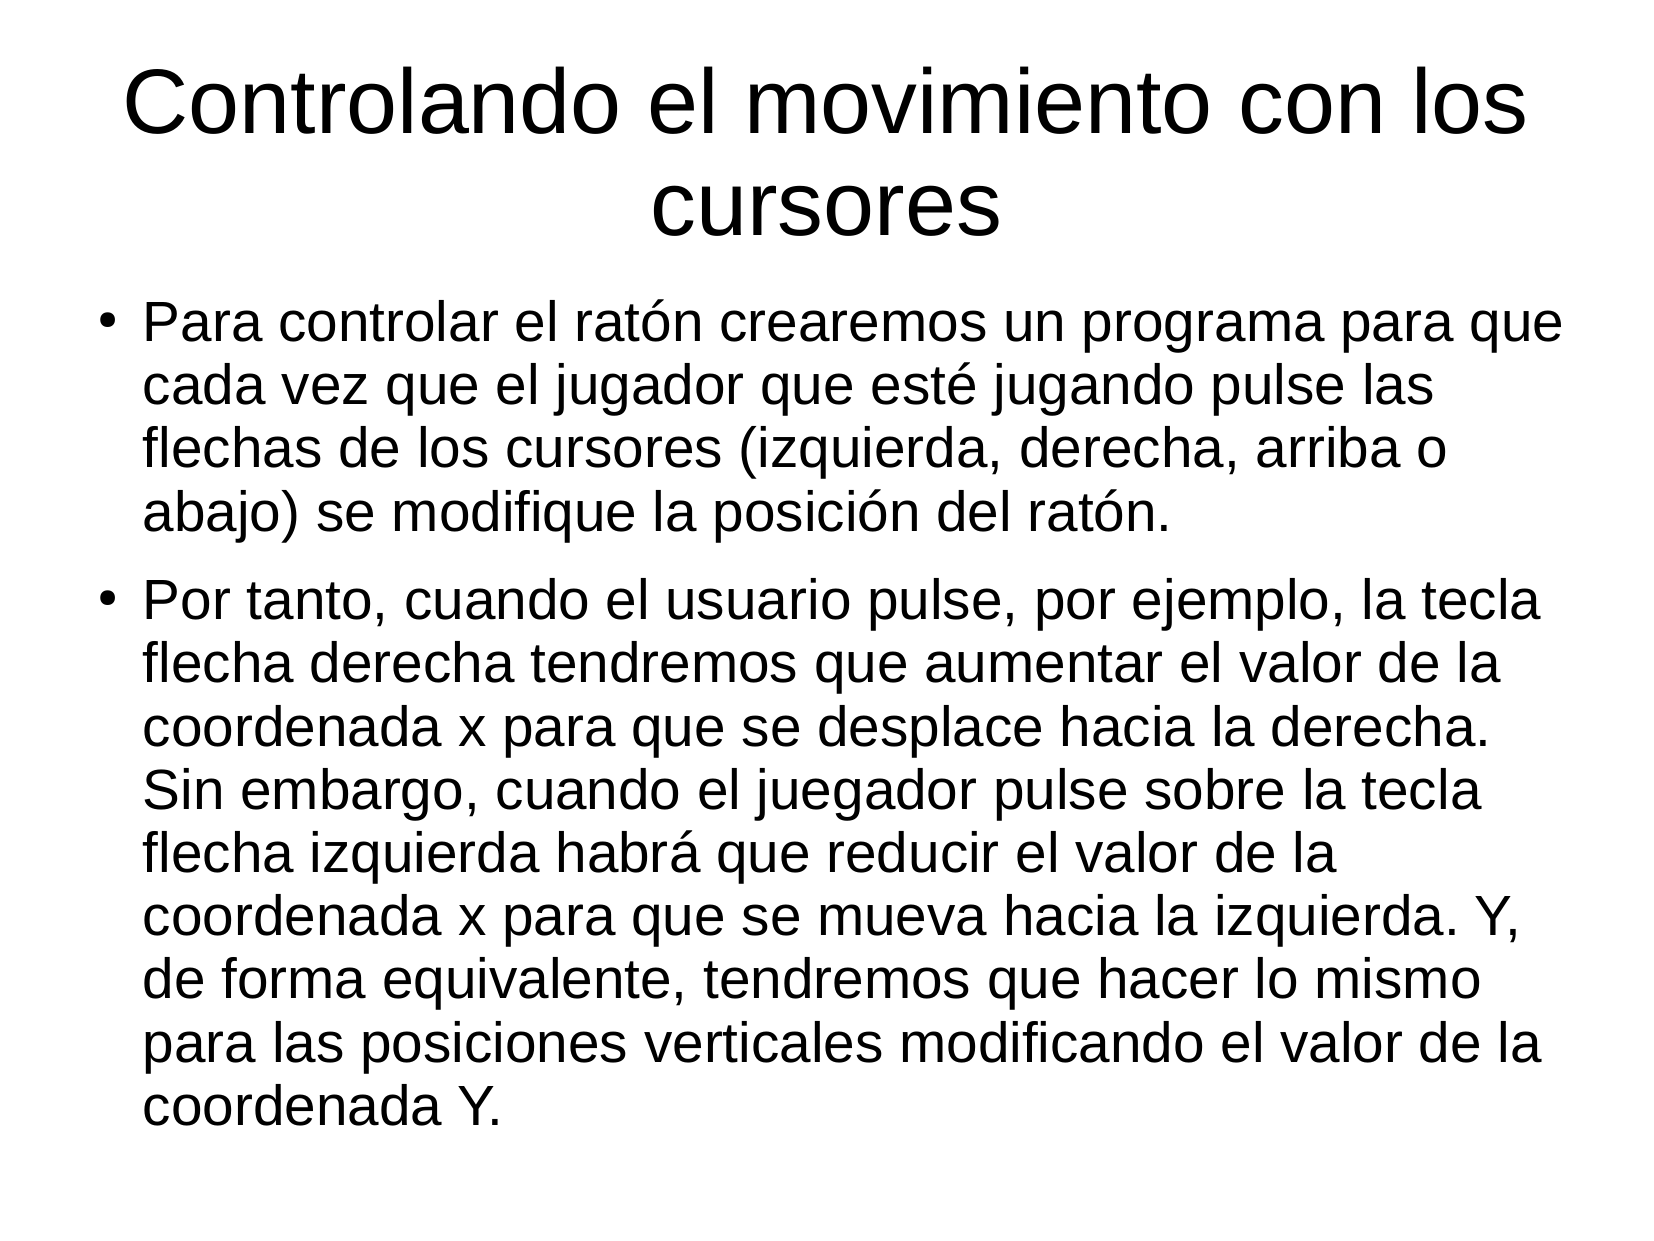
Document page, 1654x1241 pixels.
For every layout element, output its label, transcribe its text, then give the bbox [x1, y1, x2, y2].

list Para controlar el ratón crearemos un programa para que cada vez que el jugador que esté jugando pulse las flechas de los cursores (izquierda, derecha, arriba o abajo) se modifique la posición del ratón. Por tanto, cuando el usuario pulse, por ejemplo, la tecla flecha derecha tendremos que aumentar el valor de la coordenada x para que se desplace hacia la derecha. Sin embargo, cuando el juegador pulse sobre la tecla flecha izquierda habrá que reducir el valor de la coordenada x para que se mueva hacia la izquierda. Y, de forma equivalente, tendremos que hacer lo mismo para las posiciones verticales modificando el valor de la coordenada Y. [82, 290, 1571, 1158]
title Controlando el movimiento con los cursores [82, 49, 1571, 257]
